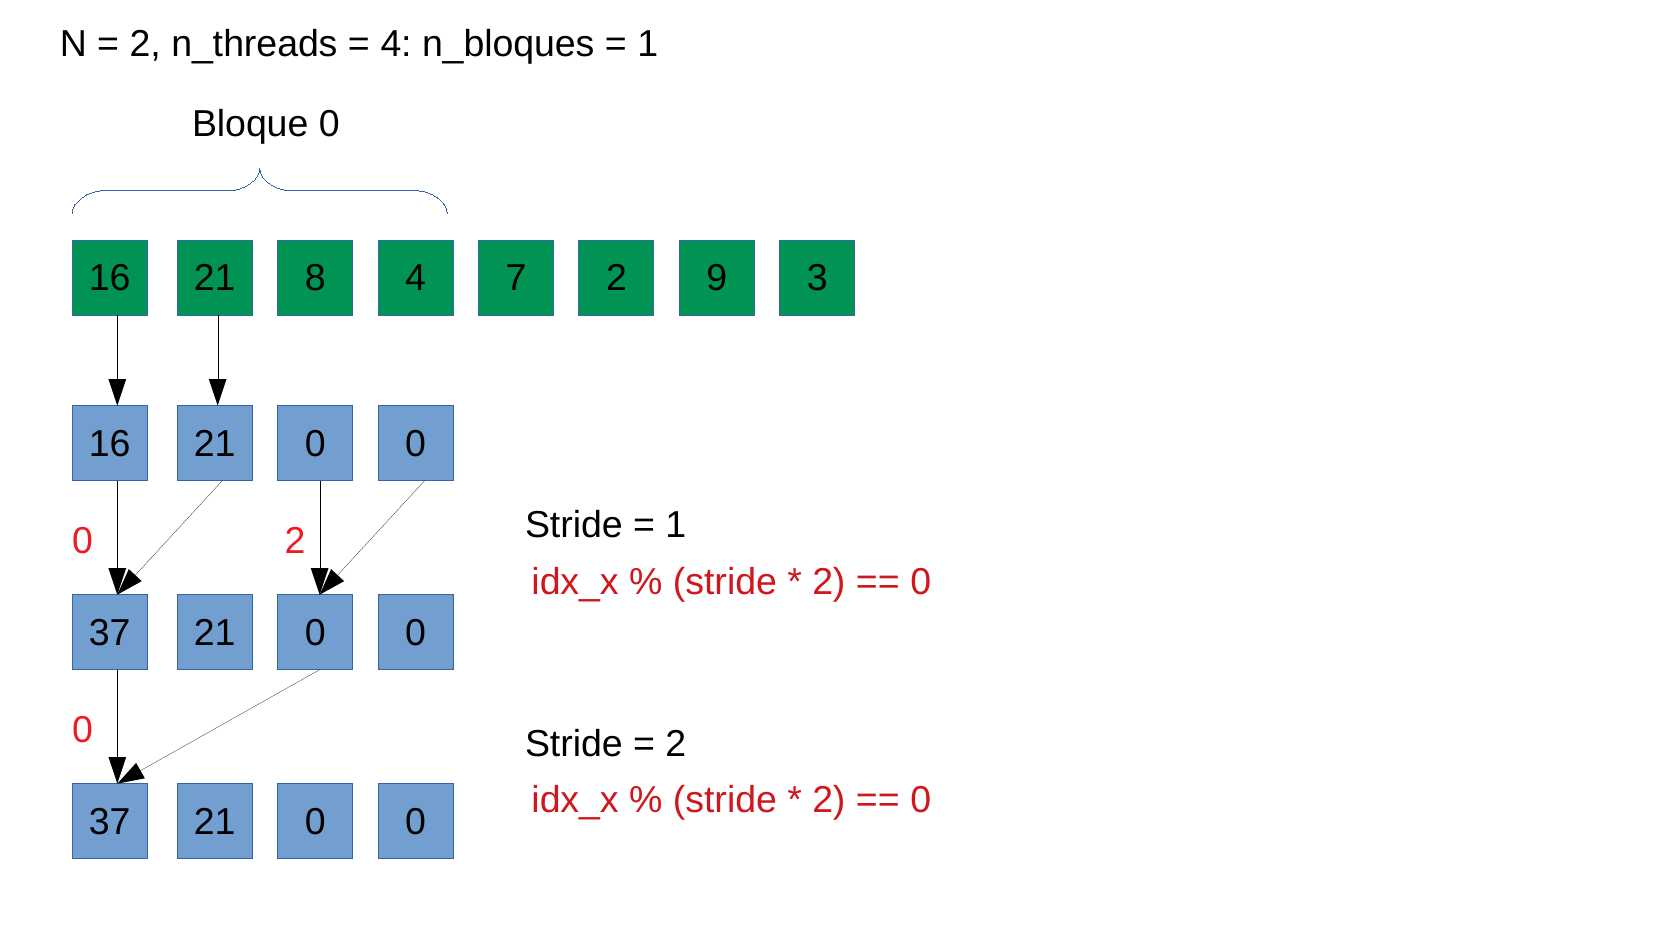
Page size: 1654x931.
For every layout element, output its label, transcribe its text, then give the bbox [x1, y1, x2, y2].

text_box 21 [177, 783, 253, 859]
text_box 21 [177, 594, 253, 670]
text_box 2 [269, 512, 375, 595]
text_box 3 [779, 240, 855, 316]
text_box 0 [277, 595, 353, 670]
text_box 16 [72, 240, 148, 316]
text_box 8 [277, 240, 353, 316]
text_box 0 [378, 783, 454, 859]
text_box 0 [57, 512, 163, 595]
text_box 0 [378, 594, 454, 670]
text_box 2 [578, 240, 654, 316]
text_box 0 [277, 783, 353, 859]
text_box 0 [378, 405, 454, 481]
text_box 0 [277, 405, 353, 481]
text_box N = 2, n_threads = 4: n_bloques = 1 [45, 15, 676, 91]
text_box Bloque 0 [177, 95, 373, 194]
text_box 21 [177, 240, 253, 316]
text_box 37 [72, 784, 148, 859]
text_box 7 [478, 240, 554, 316]
text_box 37 [72, 595, 148, 670]
text_box idx_x % (stride * 2) == 0 [516, 771, 952, 877]
text_box idx_x % (stride * 2) == 0 [516, 552, 952, 658]
text_box 9 [679, 240, 755, 316]
text_box 16 [72, 405, 148, 481]
text_box Stride = 1 [510, 496, 781, 553]
text_box 0 [57, 701, 163, 784]
text_box 21 [177, 405, 253, 481]
text_box 4 [378, 240, 454, 316]
text_box Stride = 2 [510, 714, 781, 772]
